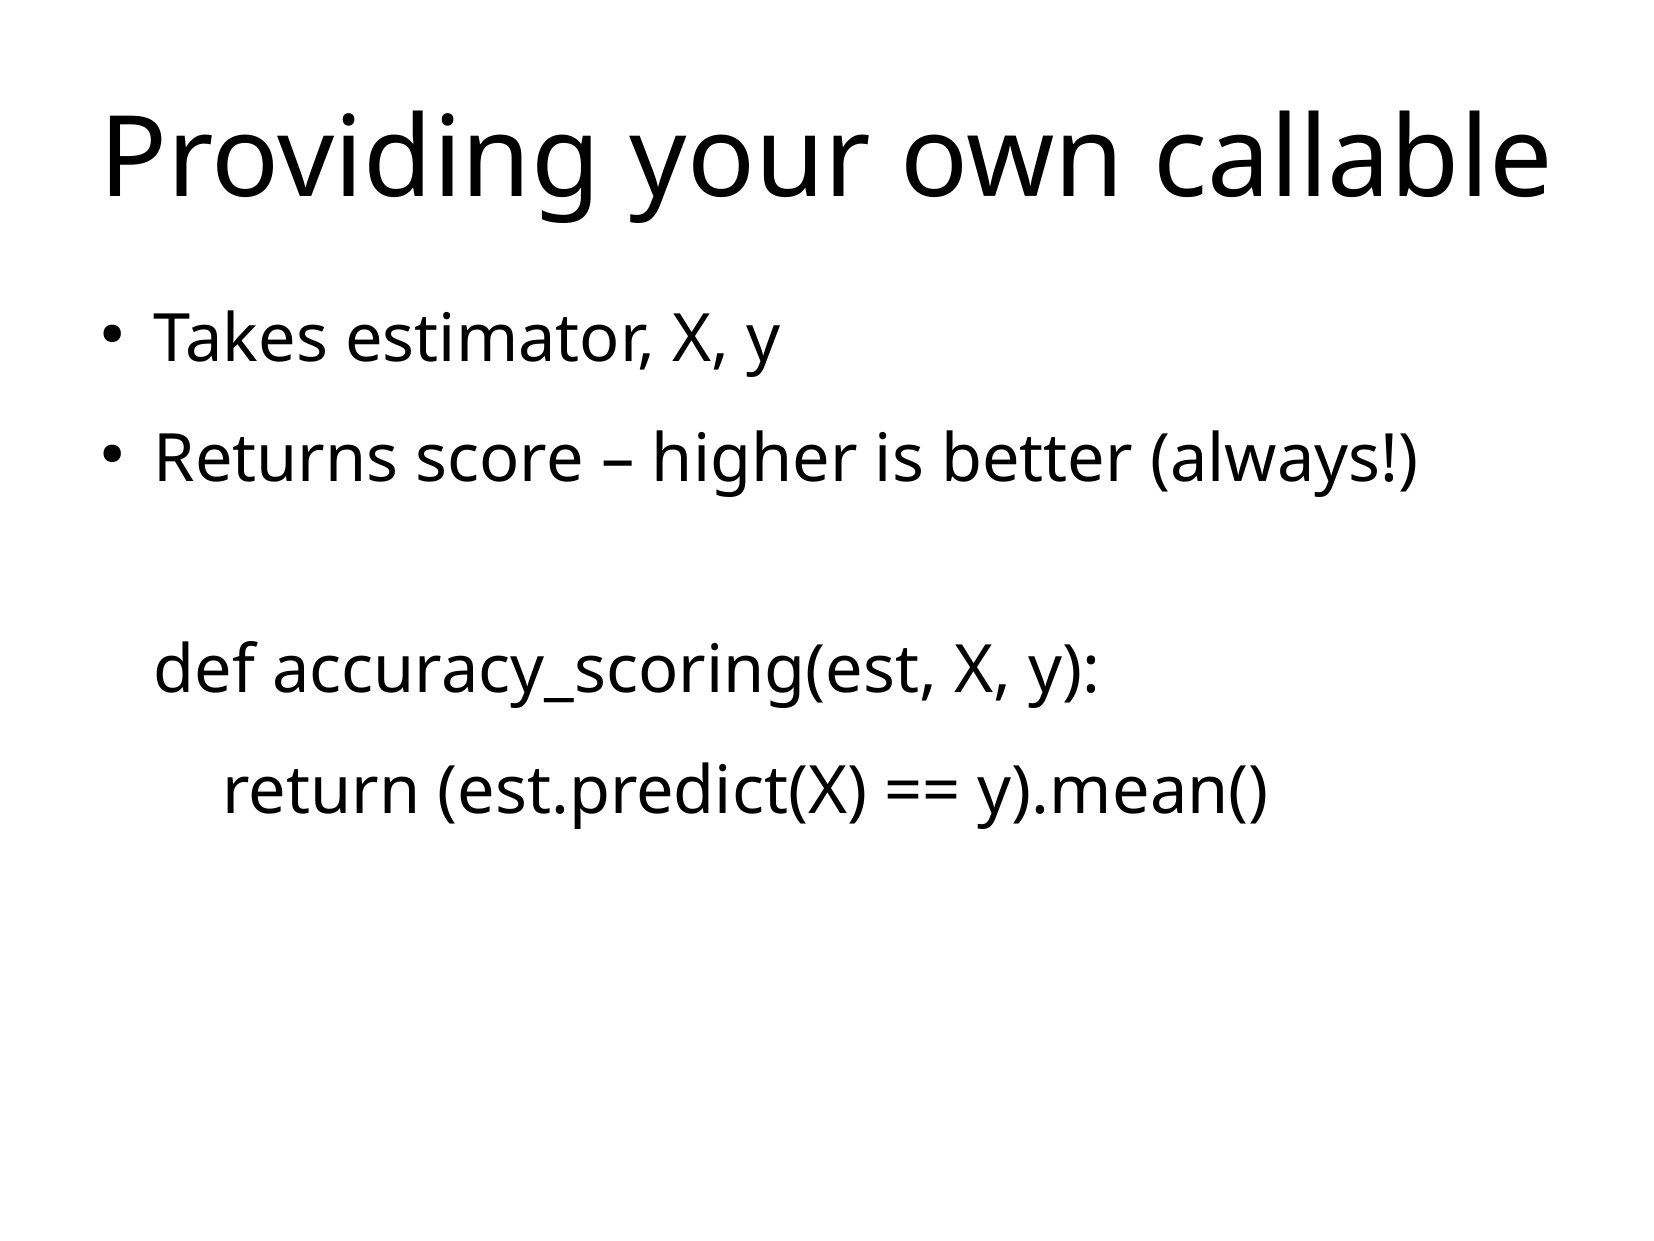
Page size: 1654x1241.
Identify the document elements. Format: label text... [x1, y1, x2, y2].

list Takes estimator, X, y Returns score – higher is better (always!) def accuracy_scoring(est, X, y): return (est.predict(X) == y).mean() [82, 290, 1571, 1010]
title Providing your own callable [82, 49, 1571, 257]
